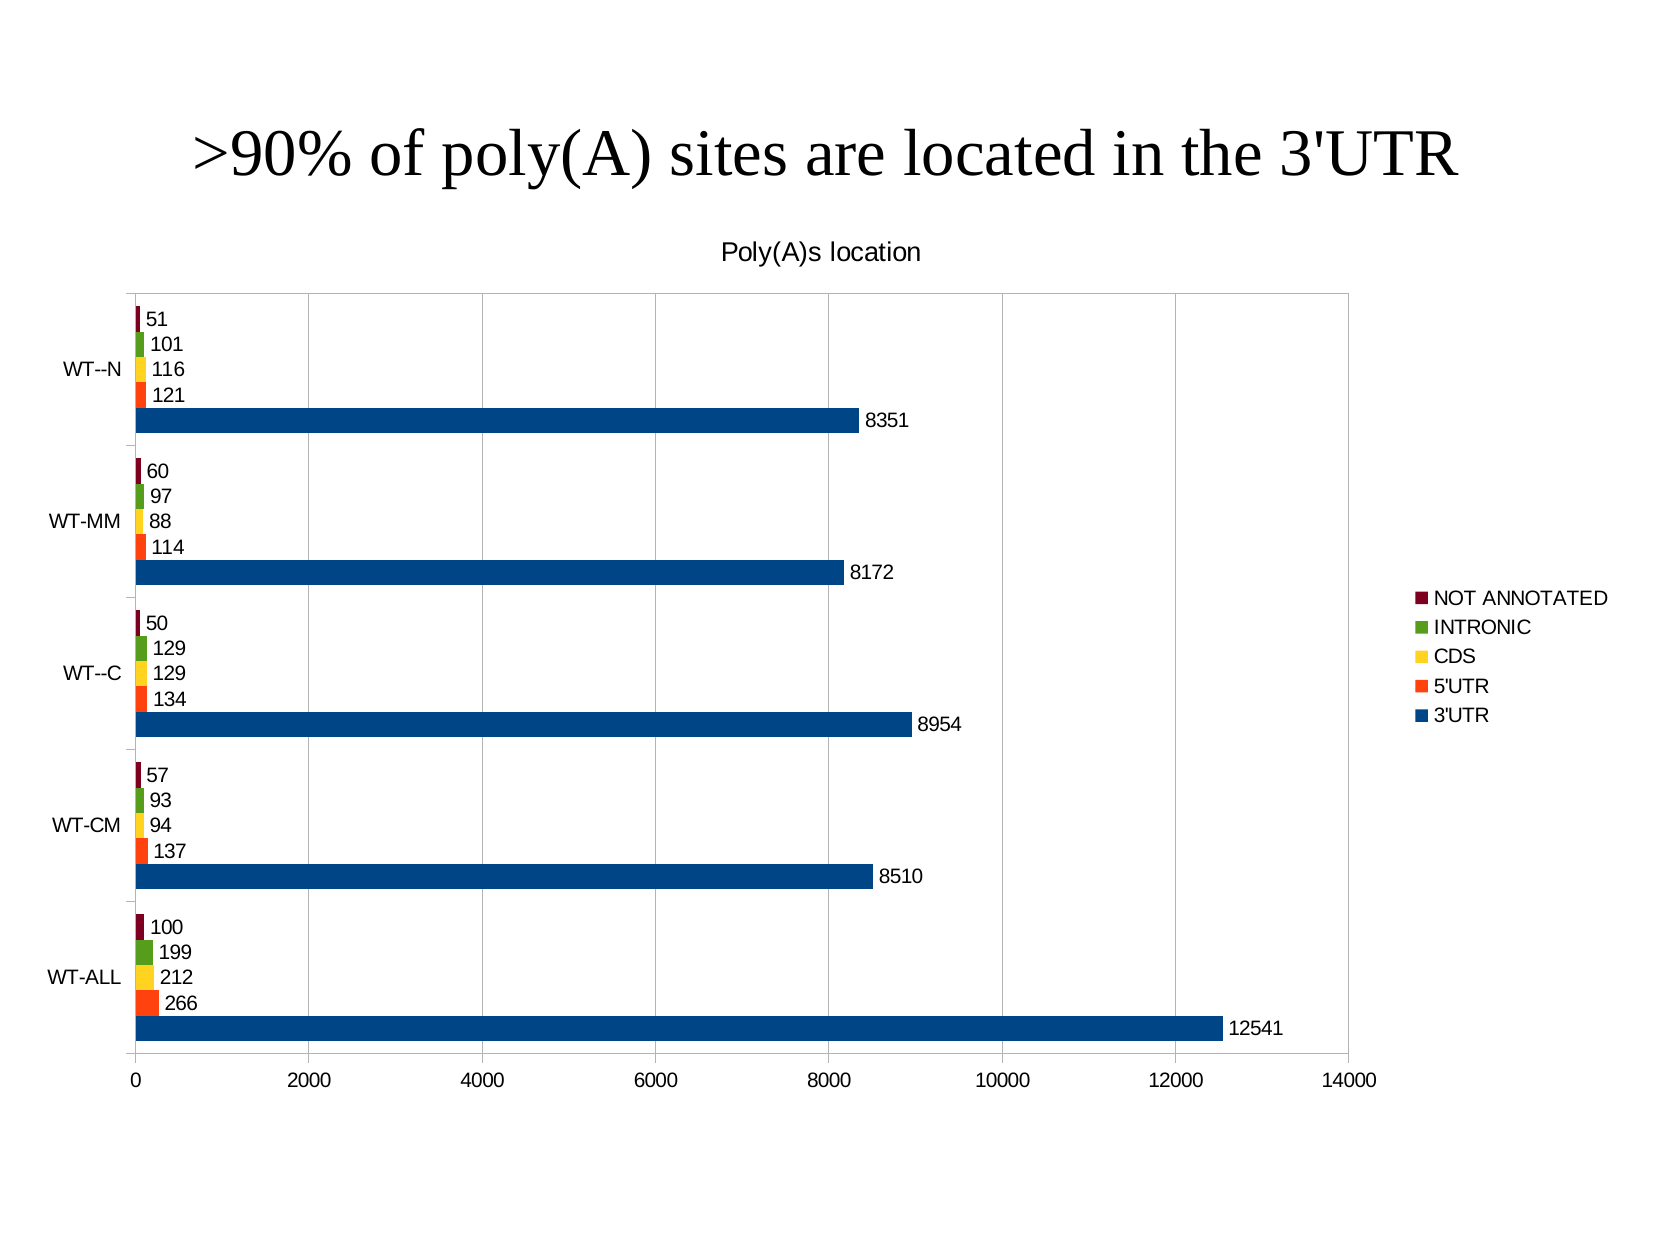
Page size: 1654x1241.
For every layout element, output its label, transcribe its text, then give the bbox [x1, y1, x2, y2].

chart [15, 203, 1627, 1111]
title >90% of poly(A) sites are located in the 3'UTR [82, 49, 1571, 203]
